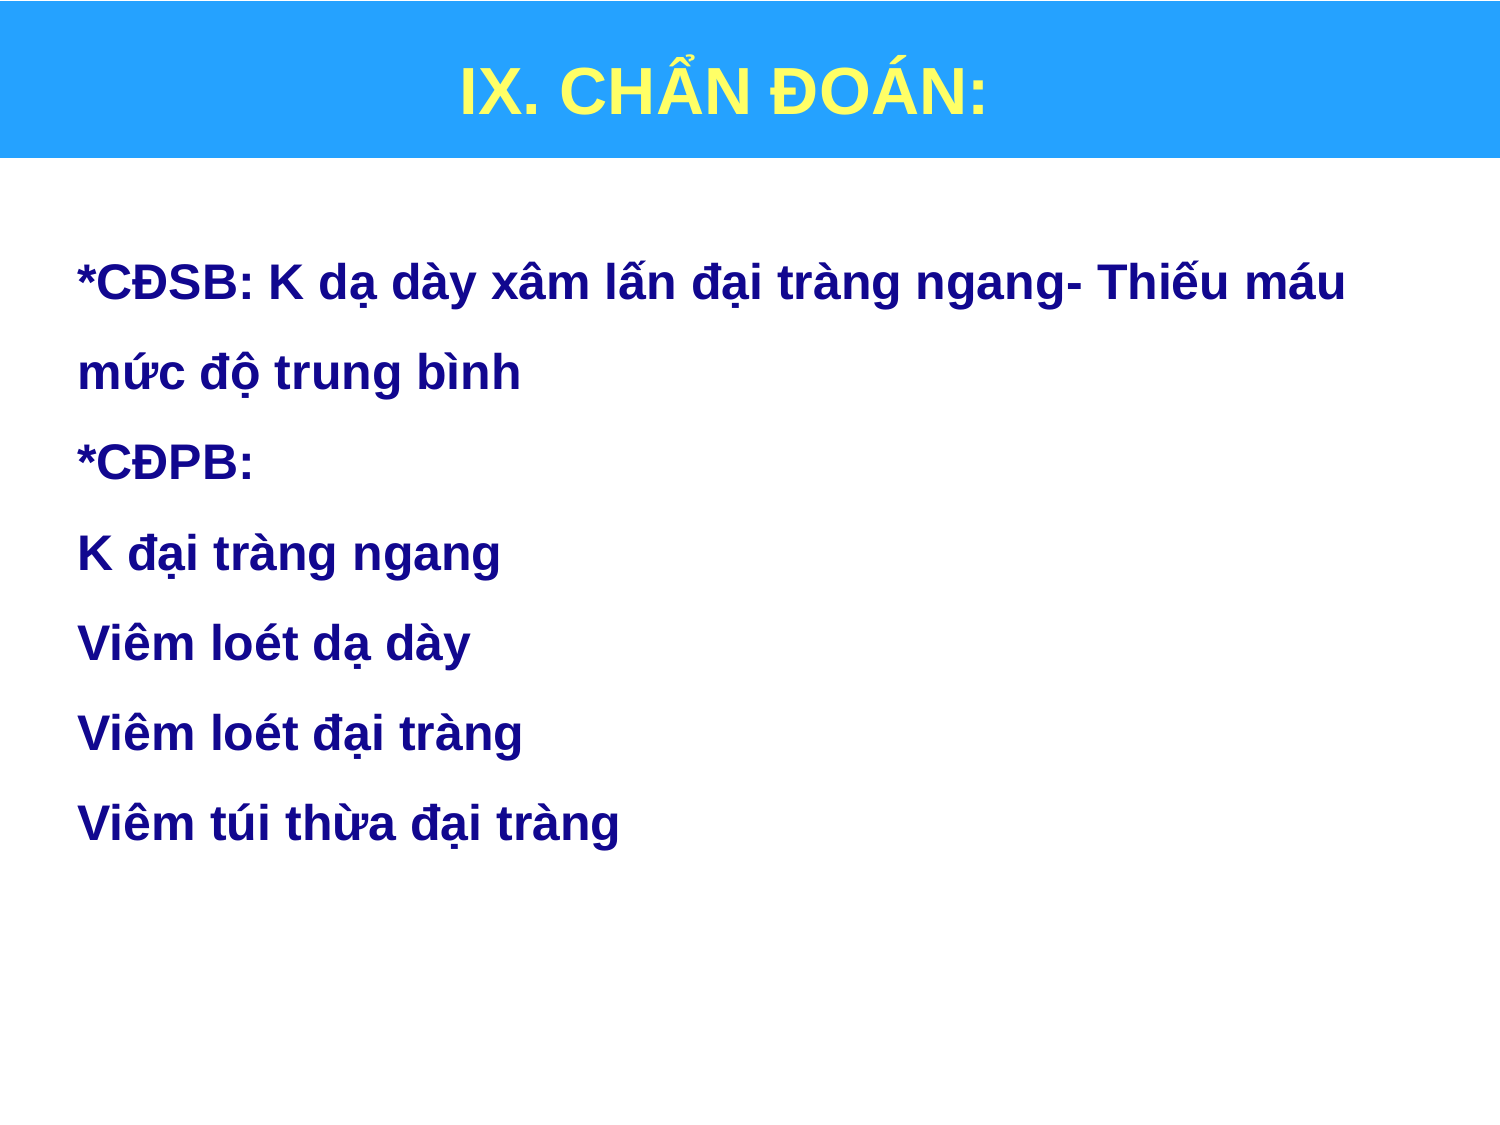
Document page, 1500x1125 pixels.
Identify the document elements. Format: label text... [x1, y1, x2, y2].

title IX. CHẨN ĐOÁN: [87, 24, 1363, 150]
text_box *CĐSB: K dạ dày xâm lấn đại tràng ngang- Thiếu máu mức độ trung bình *CĐPB: K đại tràng ngang Viêm loét dạ dày Viêm loét đại tràng Viêm túi thừa đại tràng [62, 212, 1437, 1125]
